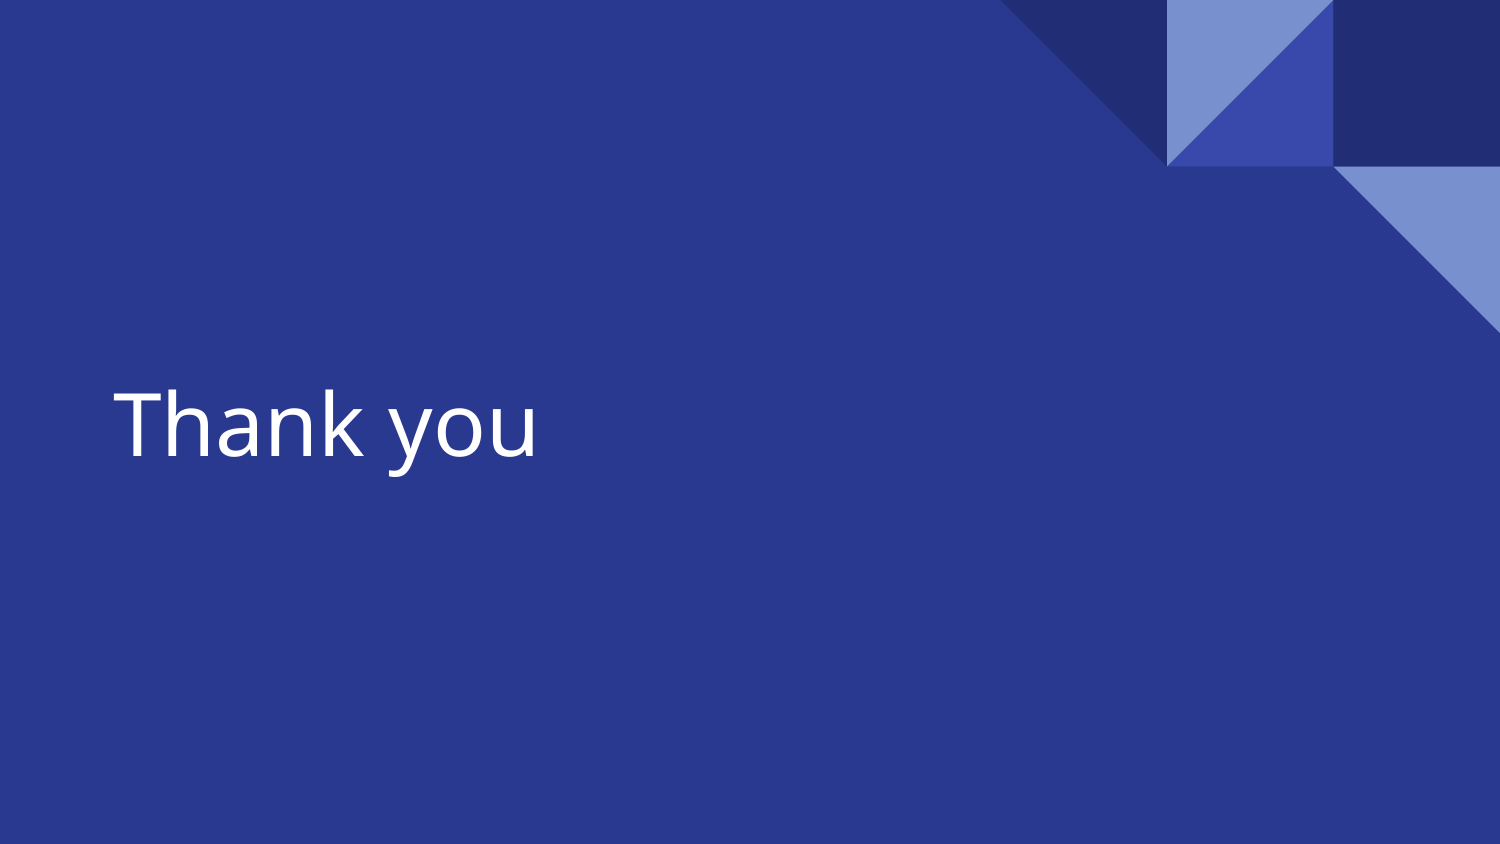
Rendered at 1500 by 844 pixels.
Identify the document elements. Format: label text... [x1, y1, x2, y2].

title Thank you [98, 353, 1447, 491]
